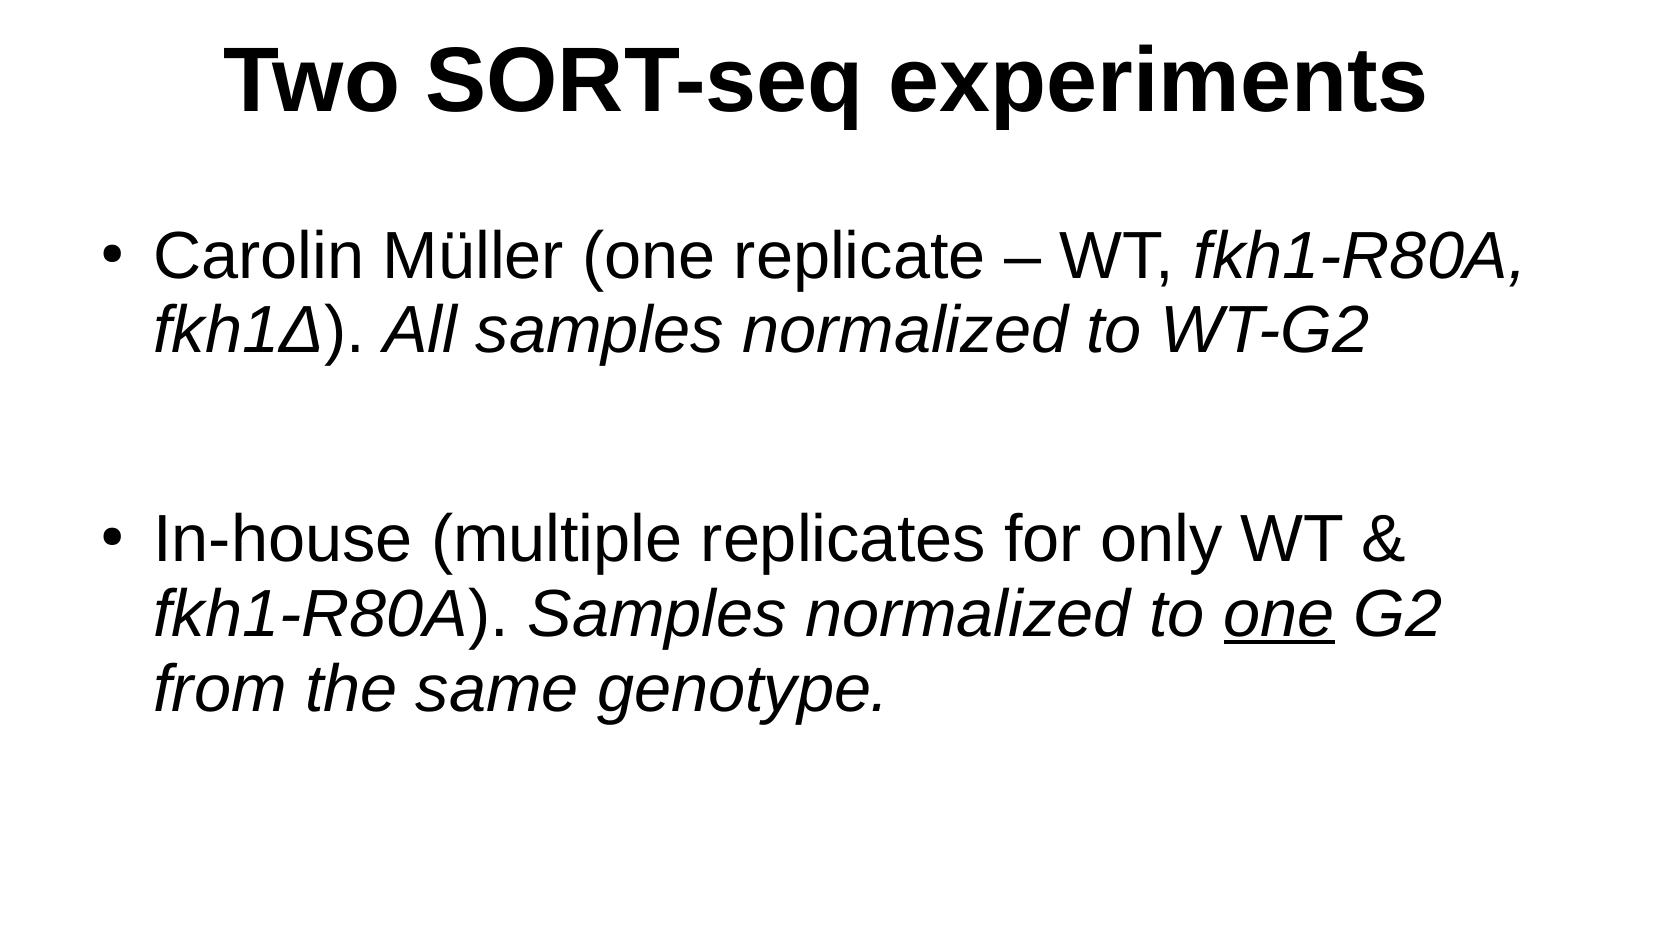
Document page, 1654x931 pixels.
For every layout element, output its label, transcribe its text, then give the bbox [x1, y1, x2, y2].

list Carolin Müller (one replicate – WT, fkh1-R80A, fkh1Δ). All samples normalized to WT-G2 In-house (multiple replicates for only WT & fkh1-R80A). Samples normalized to one G2 from the same genotype. [82, 217, 1571, 758]
title Two SORT-seq experiments [82, 1, 1571, 157]
